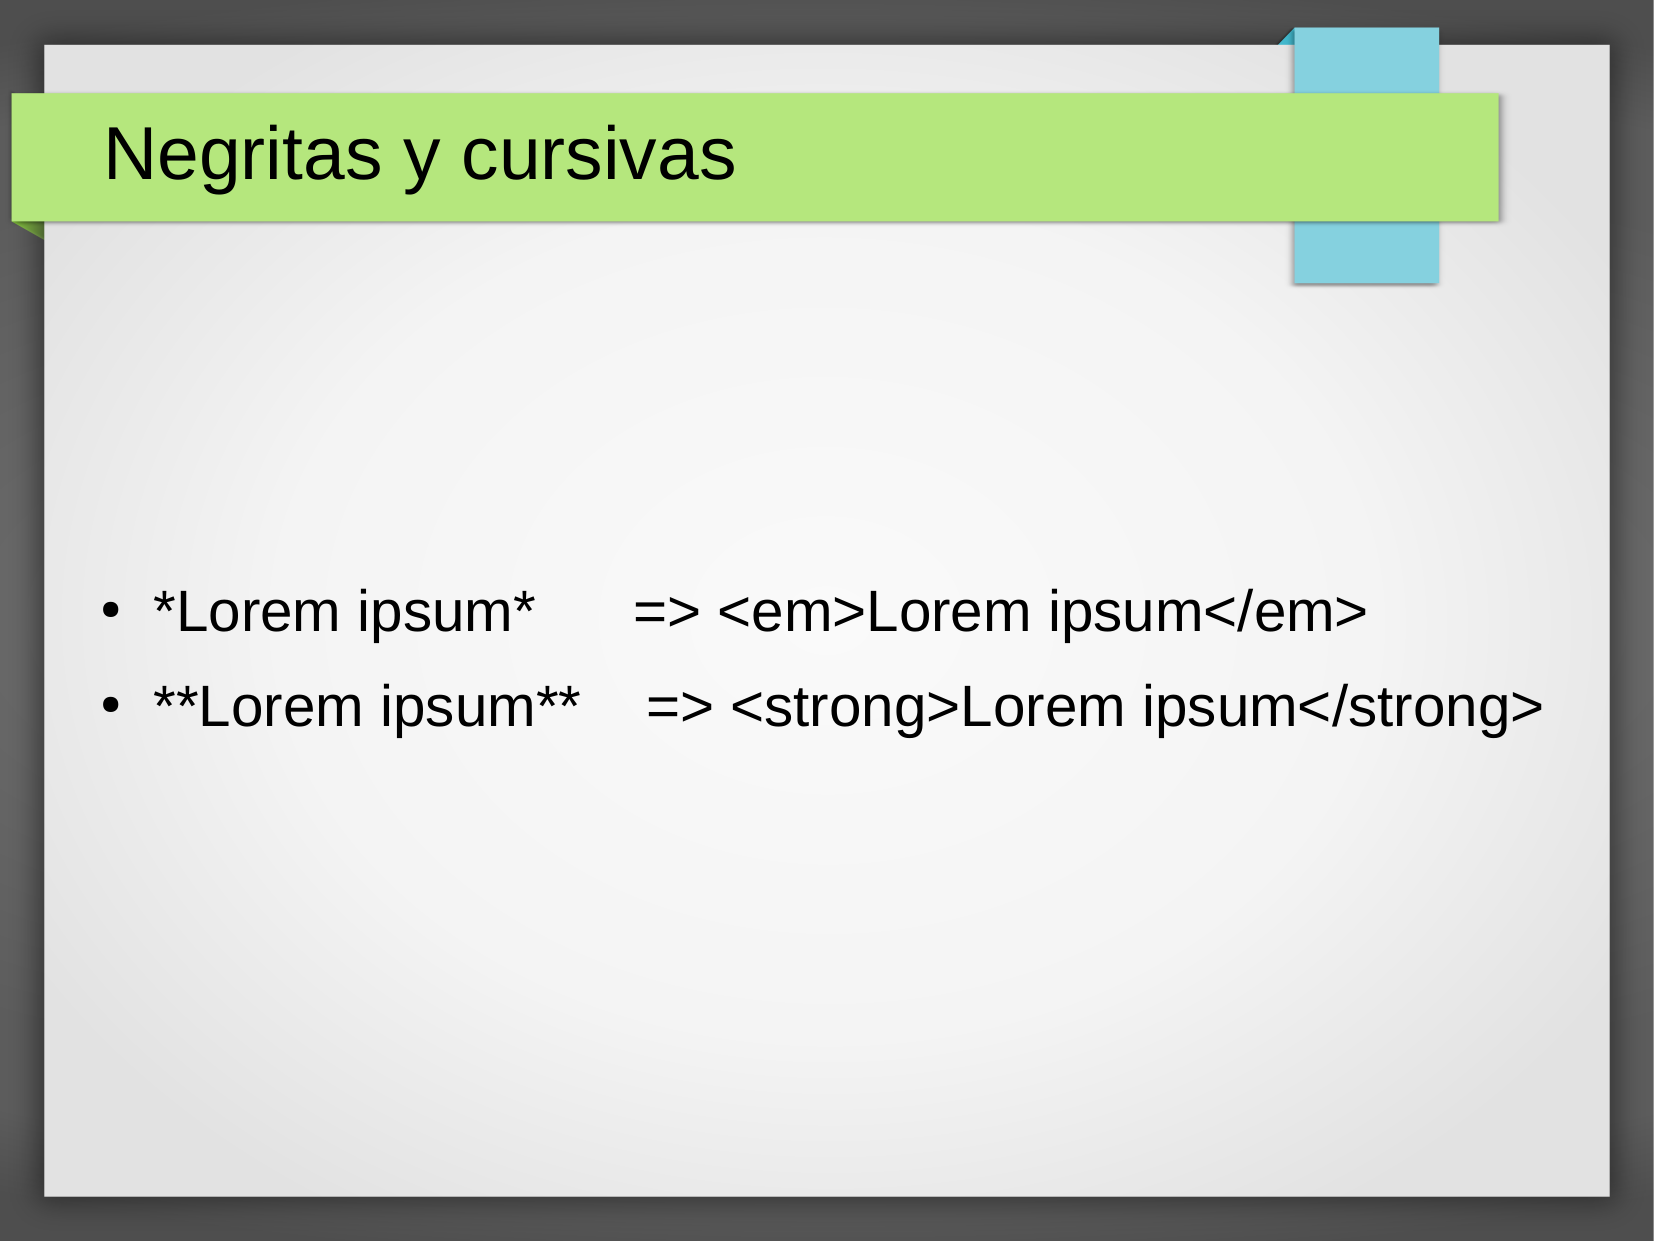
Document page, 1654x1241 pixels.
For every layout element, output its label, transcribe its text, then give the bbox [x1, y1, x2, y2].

title Negritas y cursivas [82, 94, 1264, 213]
picture [0, 0, 1654, 1241]
list *Lorem ipsum* => <em>Lorem ipsum</em> **Lorem ipsum** => <strong>Lorem ipsum</strong> [82, 295, 1571, 1015]
